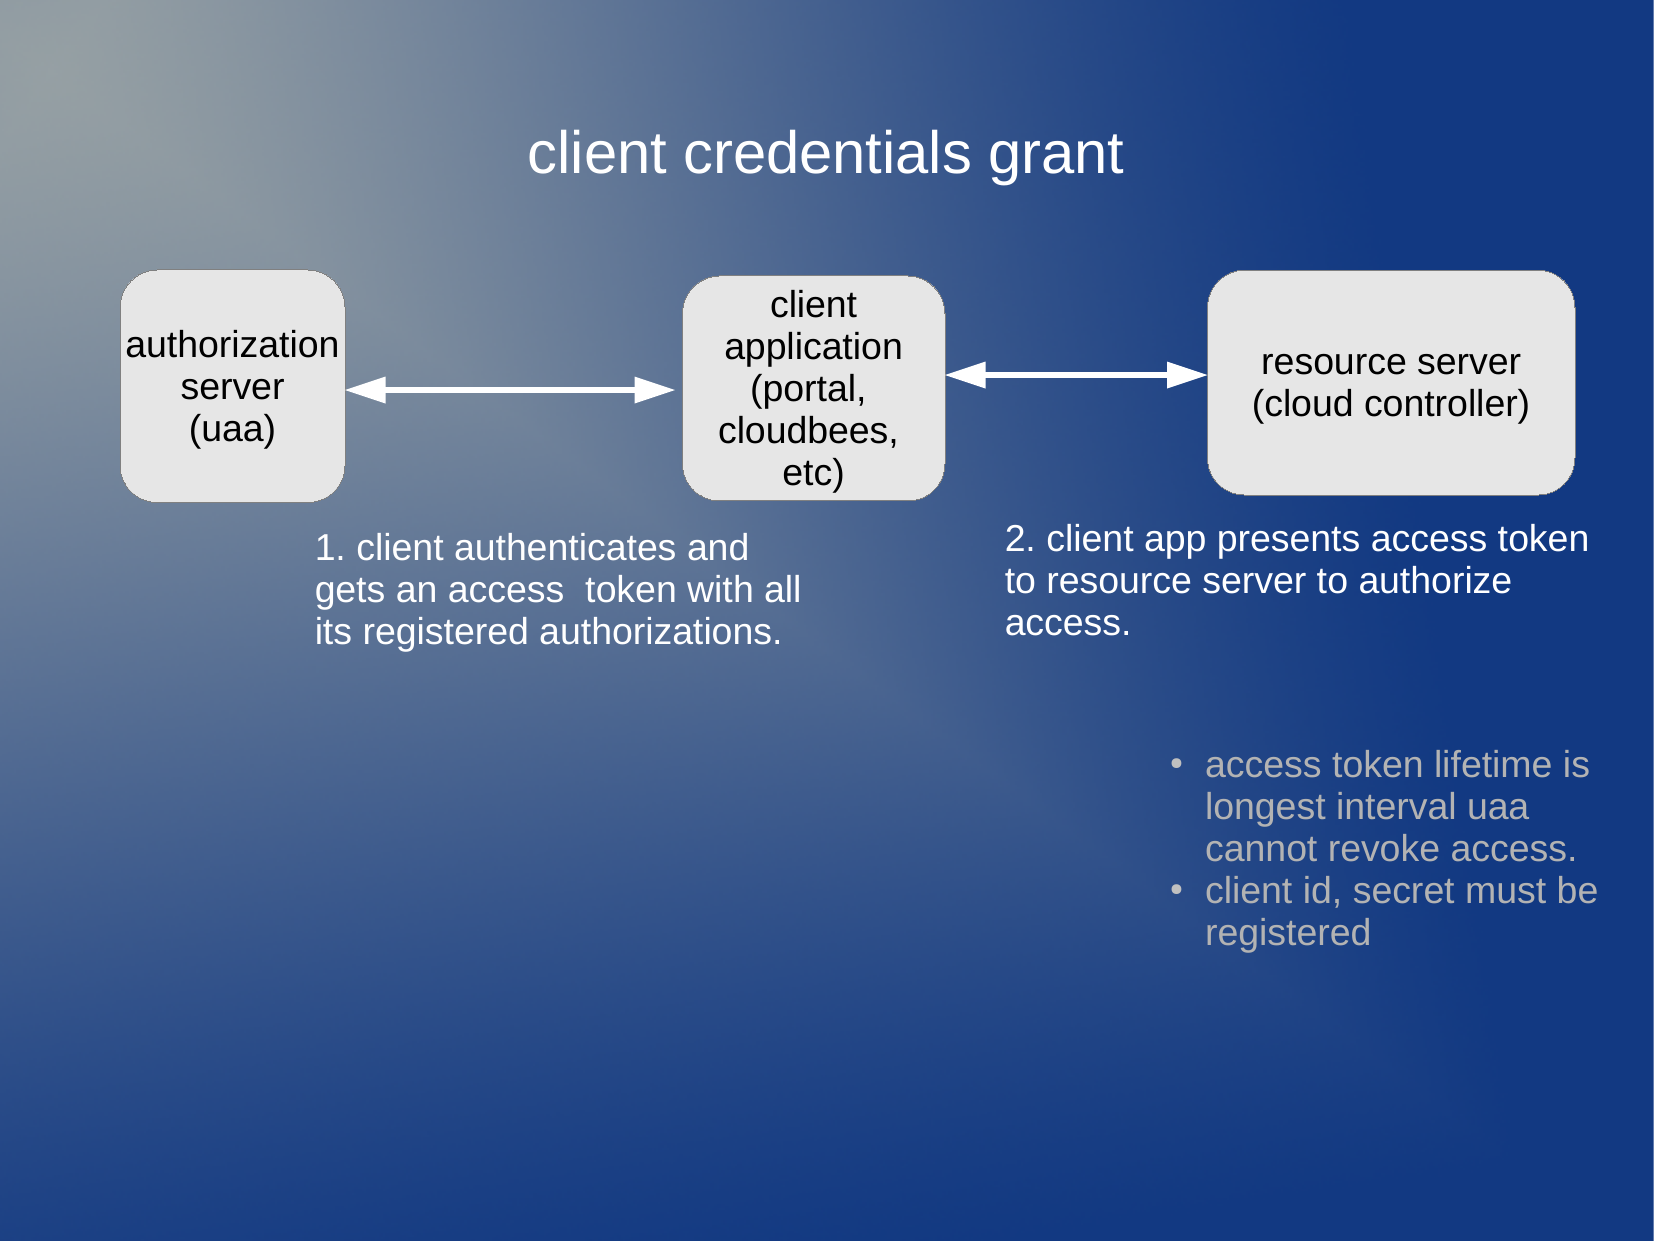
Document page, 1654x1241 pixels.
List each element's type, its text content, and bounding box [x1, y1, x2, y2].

text_box access token lifetime is longest interval uaa cannot revoke access. client id, secret must be registered [1155, 736, 1636, 1172]
picture [0, 0, 1654, 1241]
text_box client application (portal, cloudbees, etc) [682, 275, 946, 501]
text_box resource server (cloud controller) [1207, 270, 1576, 496]
title client credentials grant [82, 49, 1571, 257]
text_box 1. client authenticates and gets an access token with all its registered authorizations. [300, 519, 826, 661]
text_box 2. client app presents access token to resource server to authorize access. [990, 510, 1636, 651]
text_box authorization server (uaa) [120, 269, 346, 503]
